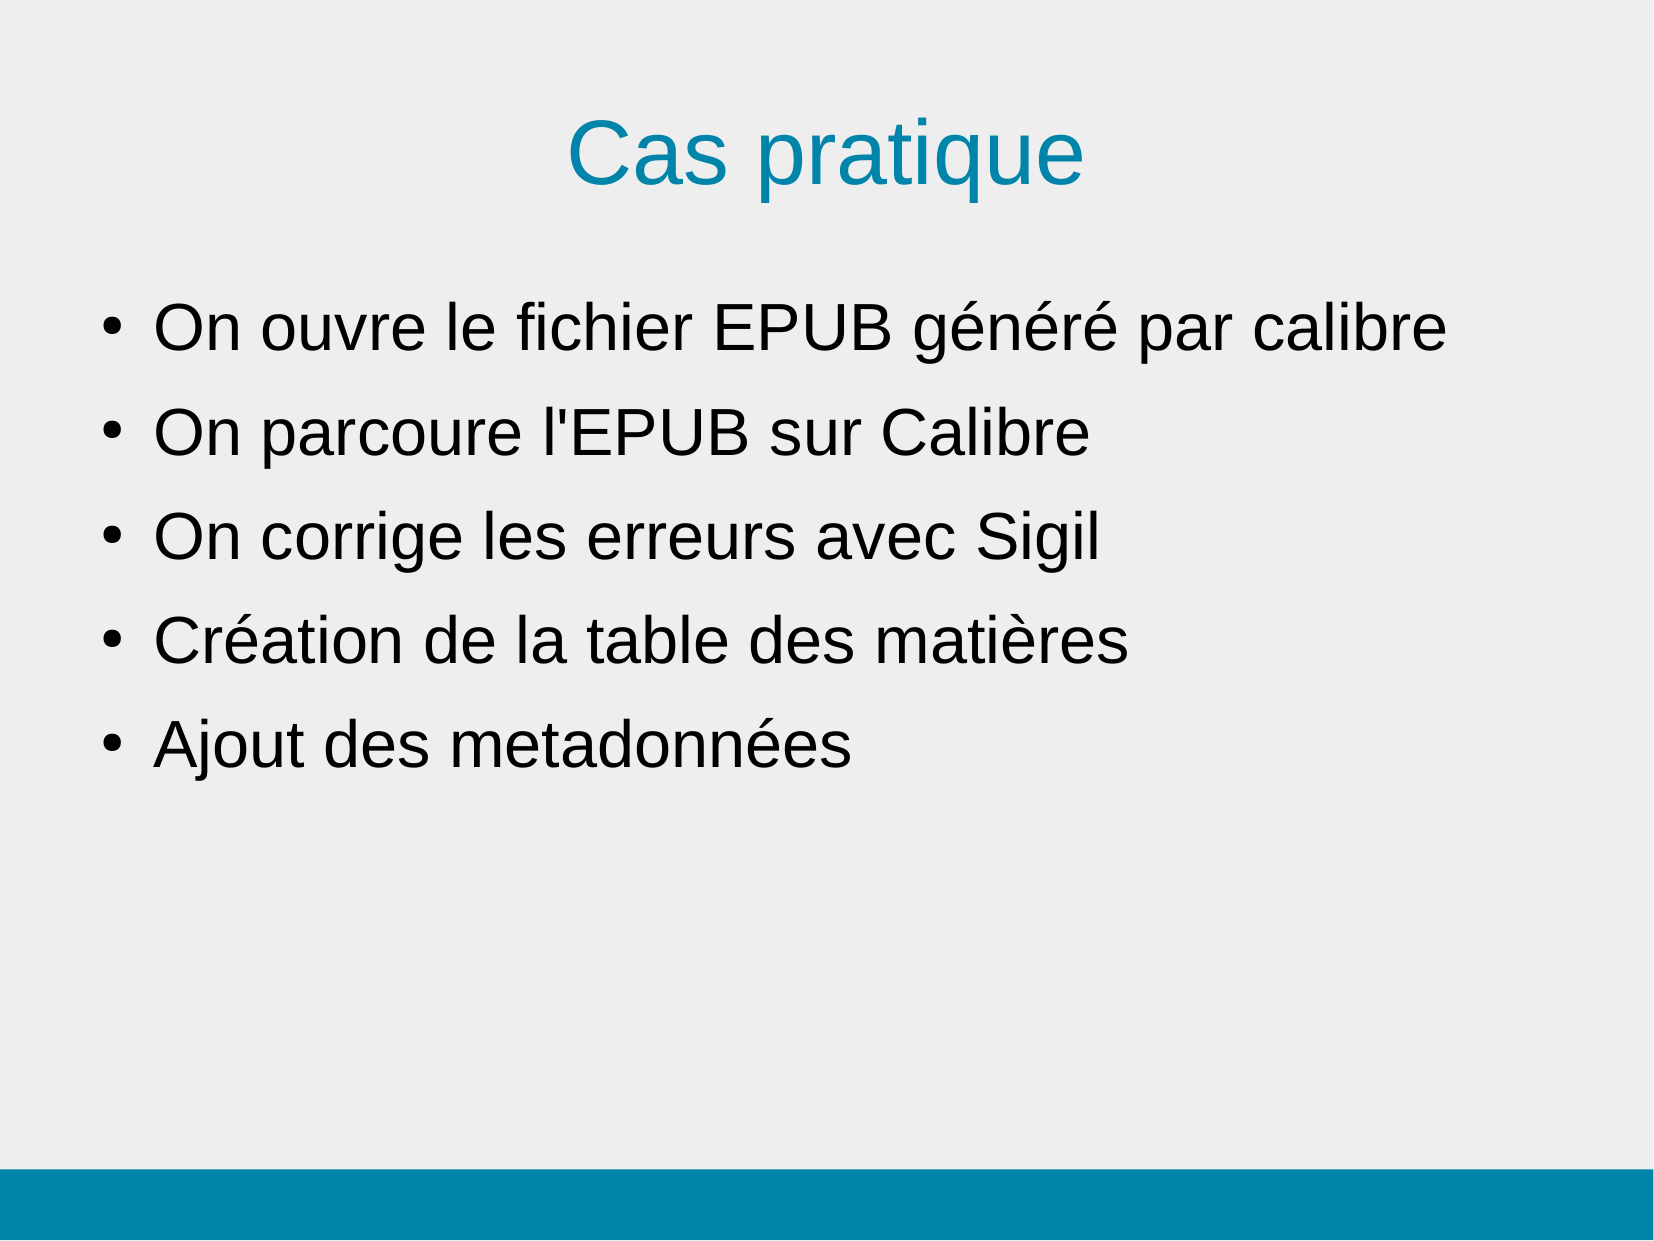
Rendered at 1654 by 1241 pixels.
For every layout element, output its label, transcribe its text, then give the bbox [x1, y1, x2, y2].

list On ouvre le fichier EPUB généré par calibre On parcoure l'EPUB sur Calibre On corrige les erreurs avec Sigil Création de la table des matières Ajout des metadonnées [82, 290, 1571, 1075]
title Cas pratique [82, 49, 1571, 257]
text_box [0, 1169, 1654, 1241]
